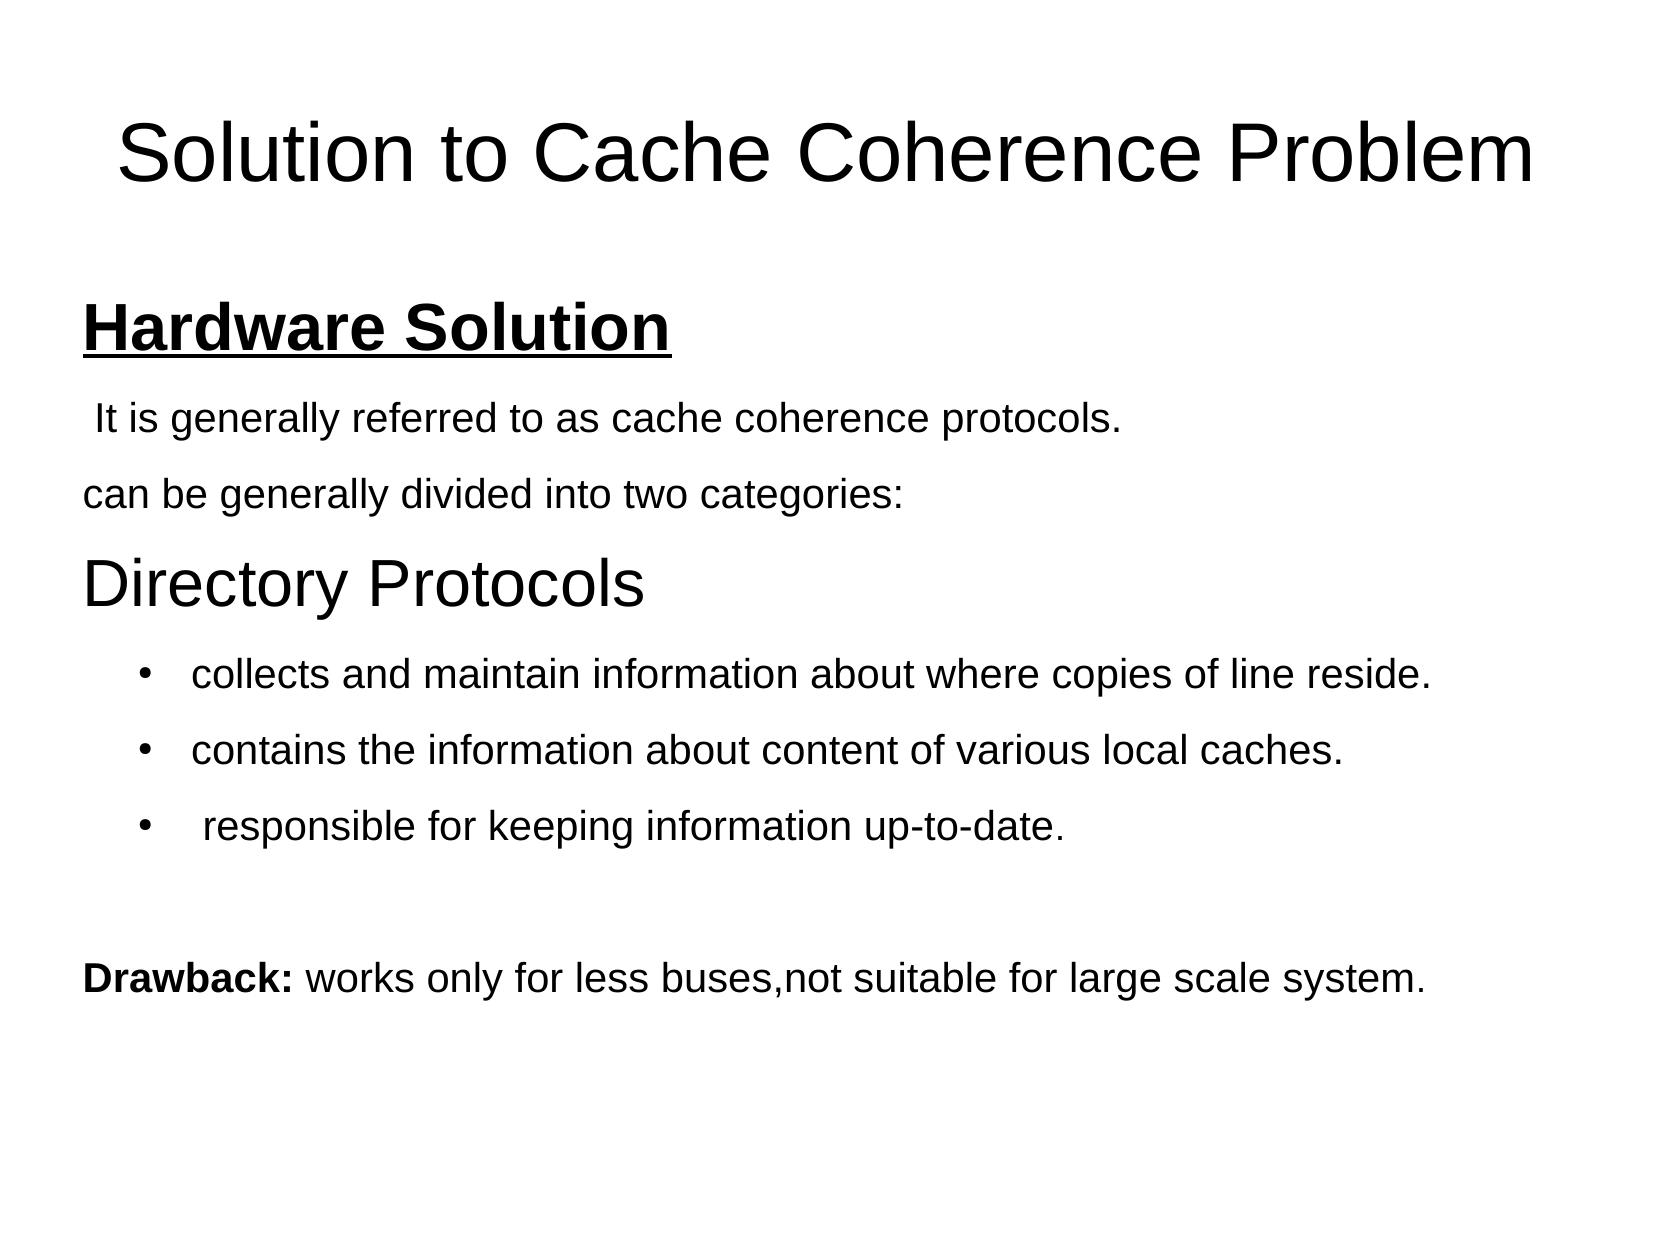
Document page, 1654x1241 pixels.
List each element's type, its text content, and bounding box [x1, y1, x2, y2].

title Solution to Cache Coherence Problem [82, 49, 1571, 257]
list Hardware Solution It is generally referred to as cache coherence protocols. can be generally divided into two categories: Directory Protocols collects and maintain information about where copies of line reside. contains the information about content of various local caches. responsible for keeping information up-to-date. Drawback: works only for less buses,not suitable for large scale system. [82, 290, 1571, 1212]
